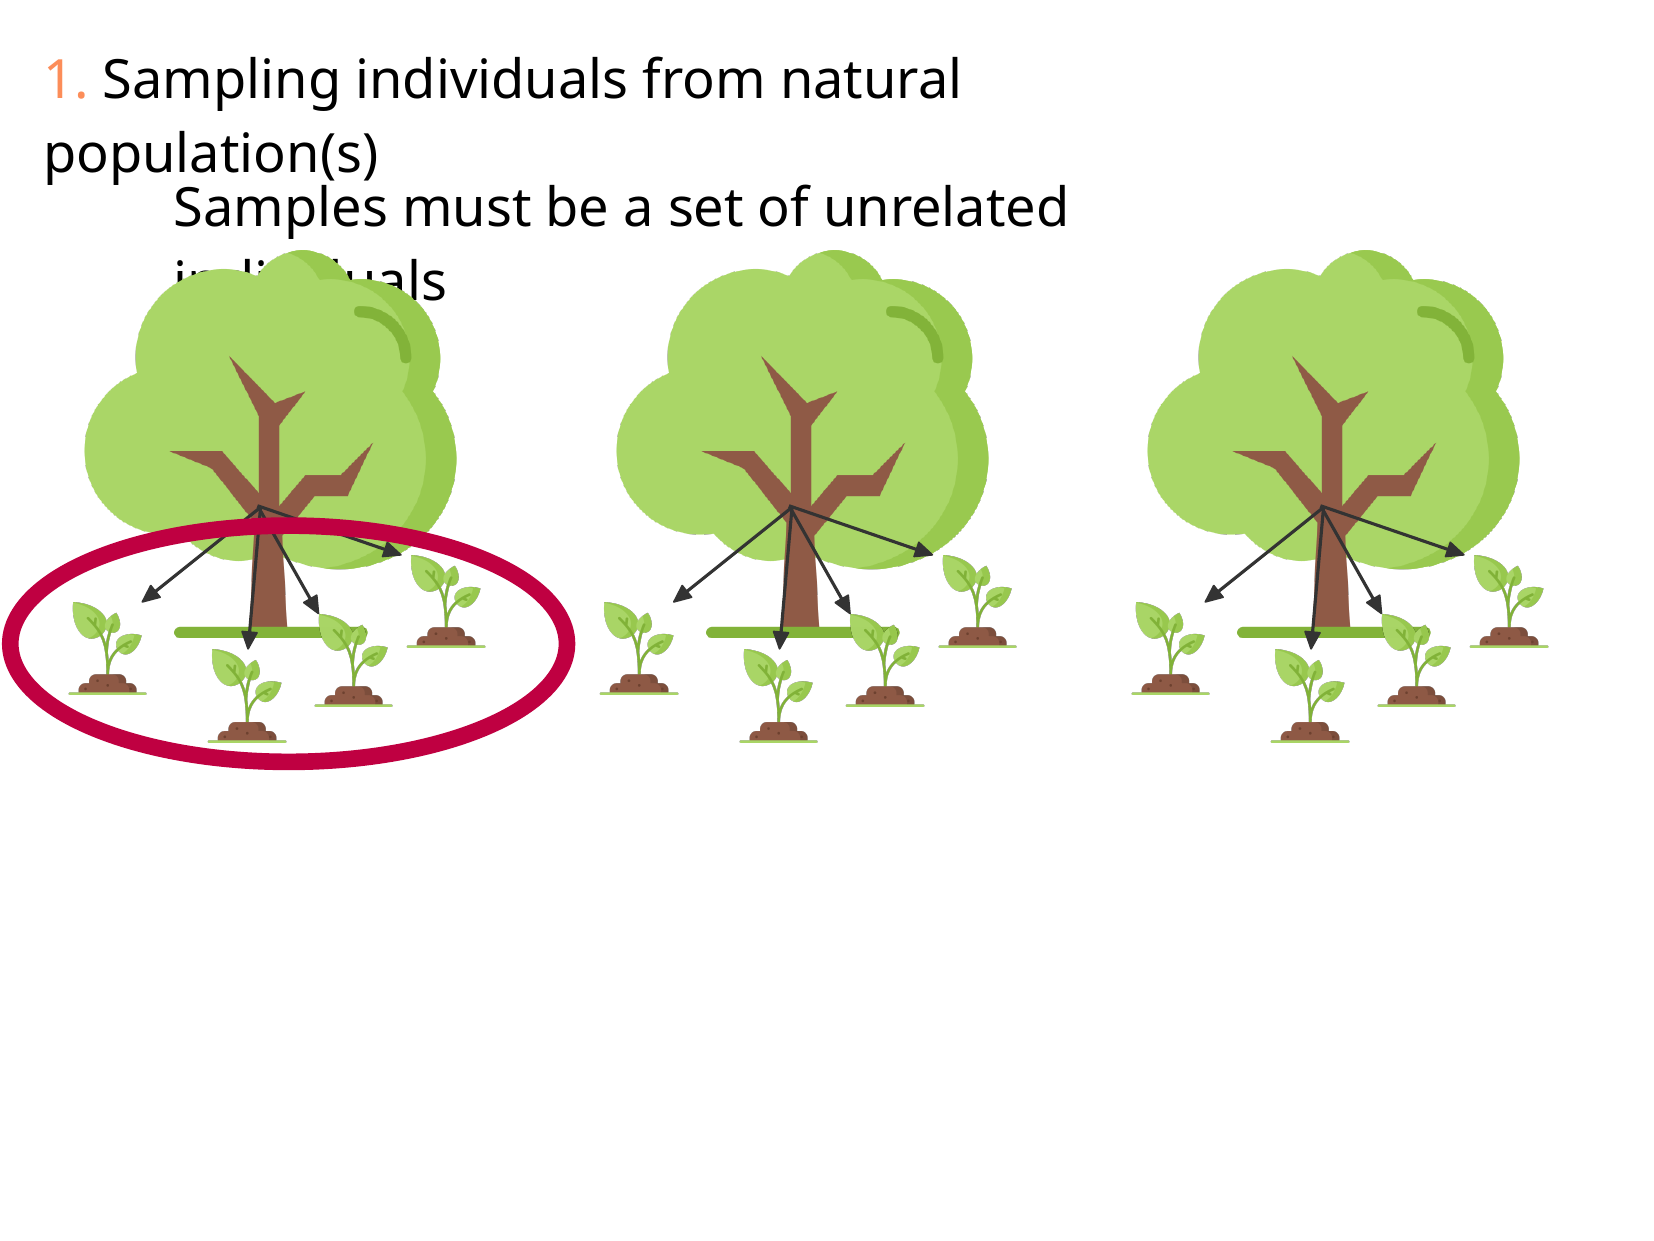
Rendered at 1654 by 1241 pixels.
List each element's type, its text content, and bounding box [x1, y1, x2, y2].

picture [1124, 250, 1556, 707]
picture [592, 250, 1024, 707]
text_box 1. Sampling individuals from natural population(s) [28, 33, 1205, 107]
picture [61, 535, 256, 695]
picture [200, 649, 294, 743]
picture [1263, 649, 1357, 743]
picture [263, 510, 282, 517]
picture [732, 649, 825, 743]
picture [363, 539, 386, 547]
text_box Samples must be a set of unrelated individuals [158, 161, 1347, 260]
picture [252, 534, 493, 707]
picture [76, 250, 464, 557]
